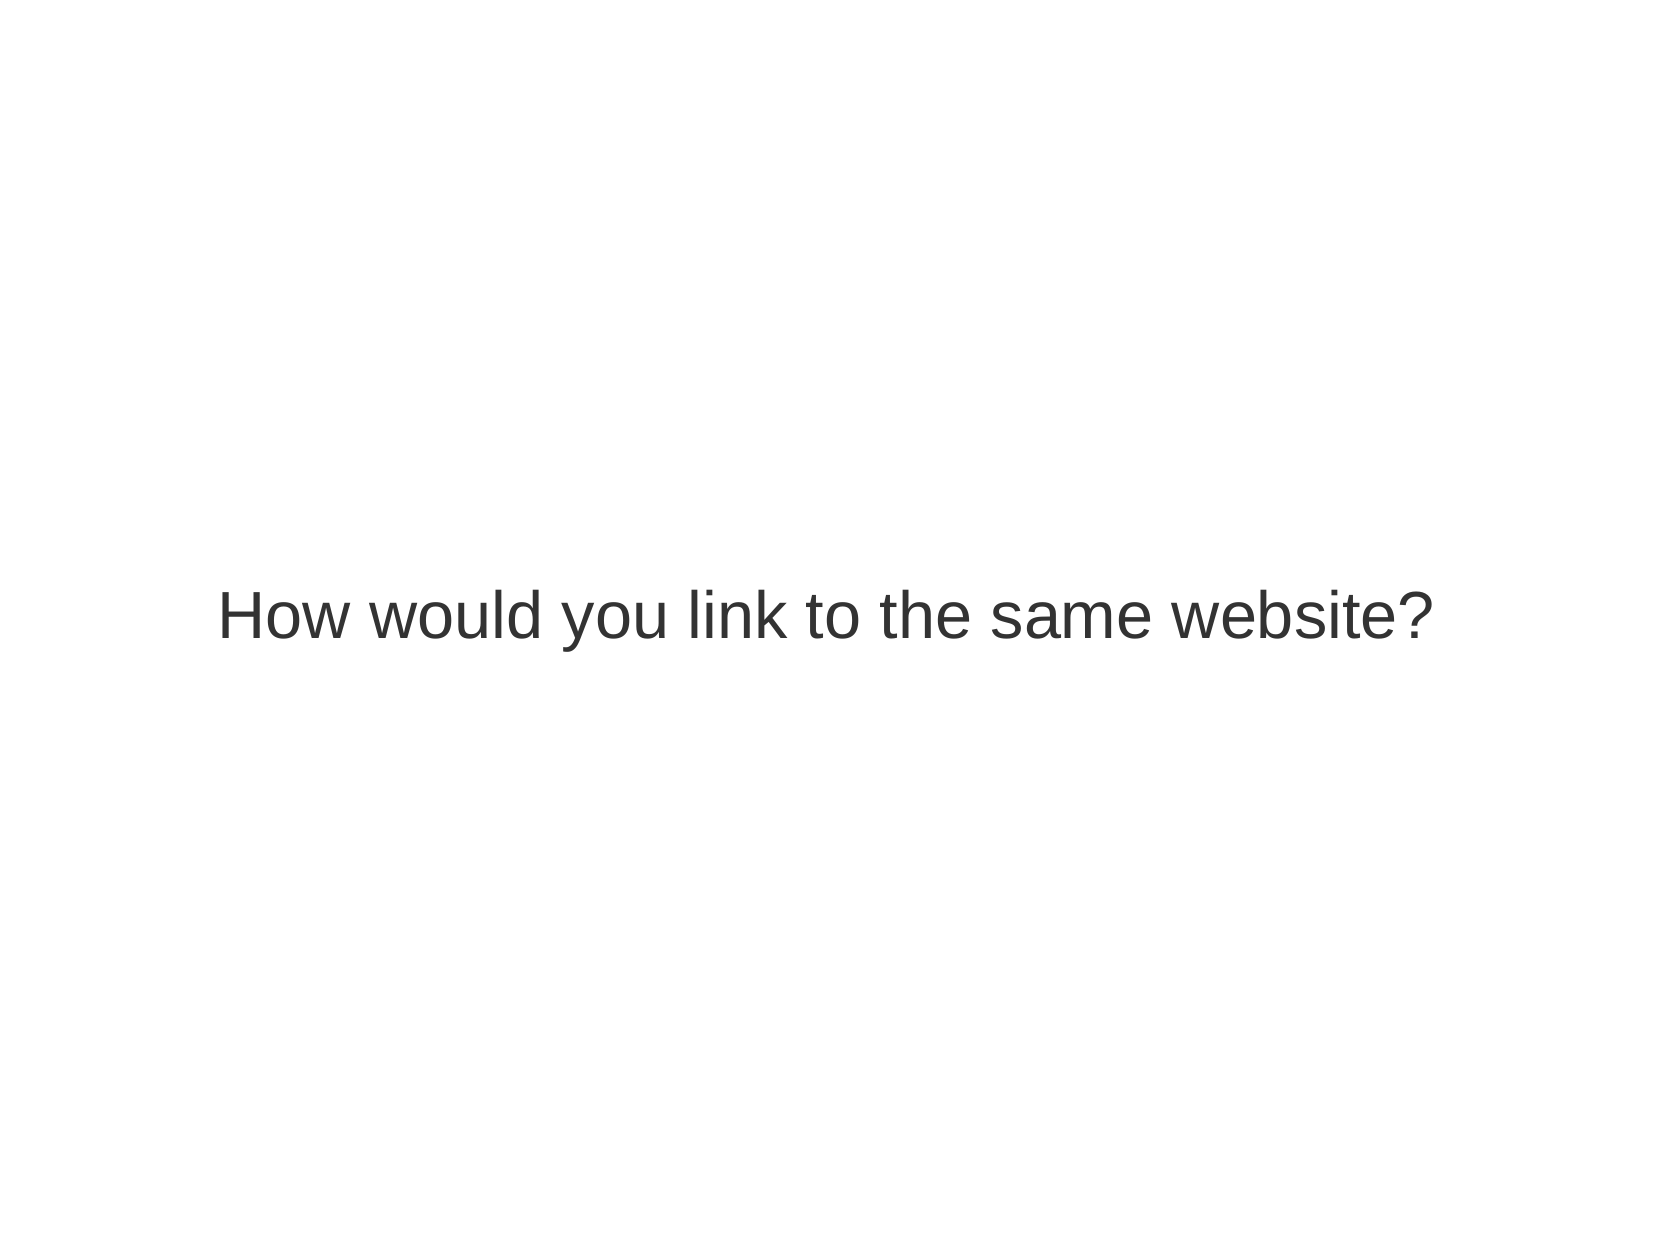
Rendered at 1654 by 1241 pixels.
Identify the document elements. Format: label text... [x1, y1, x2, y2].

subtitle How would you link to the same website? [82, 49, 1571, 1182]
